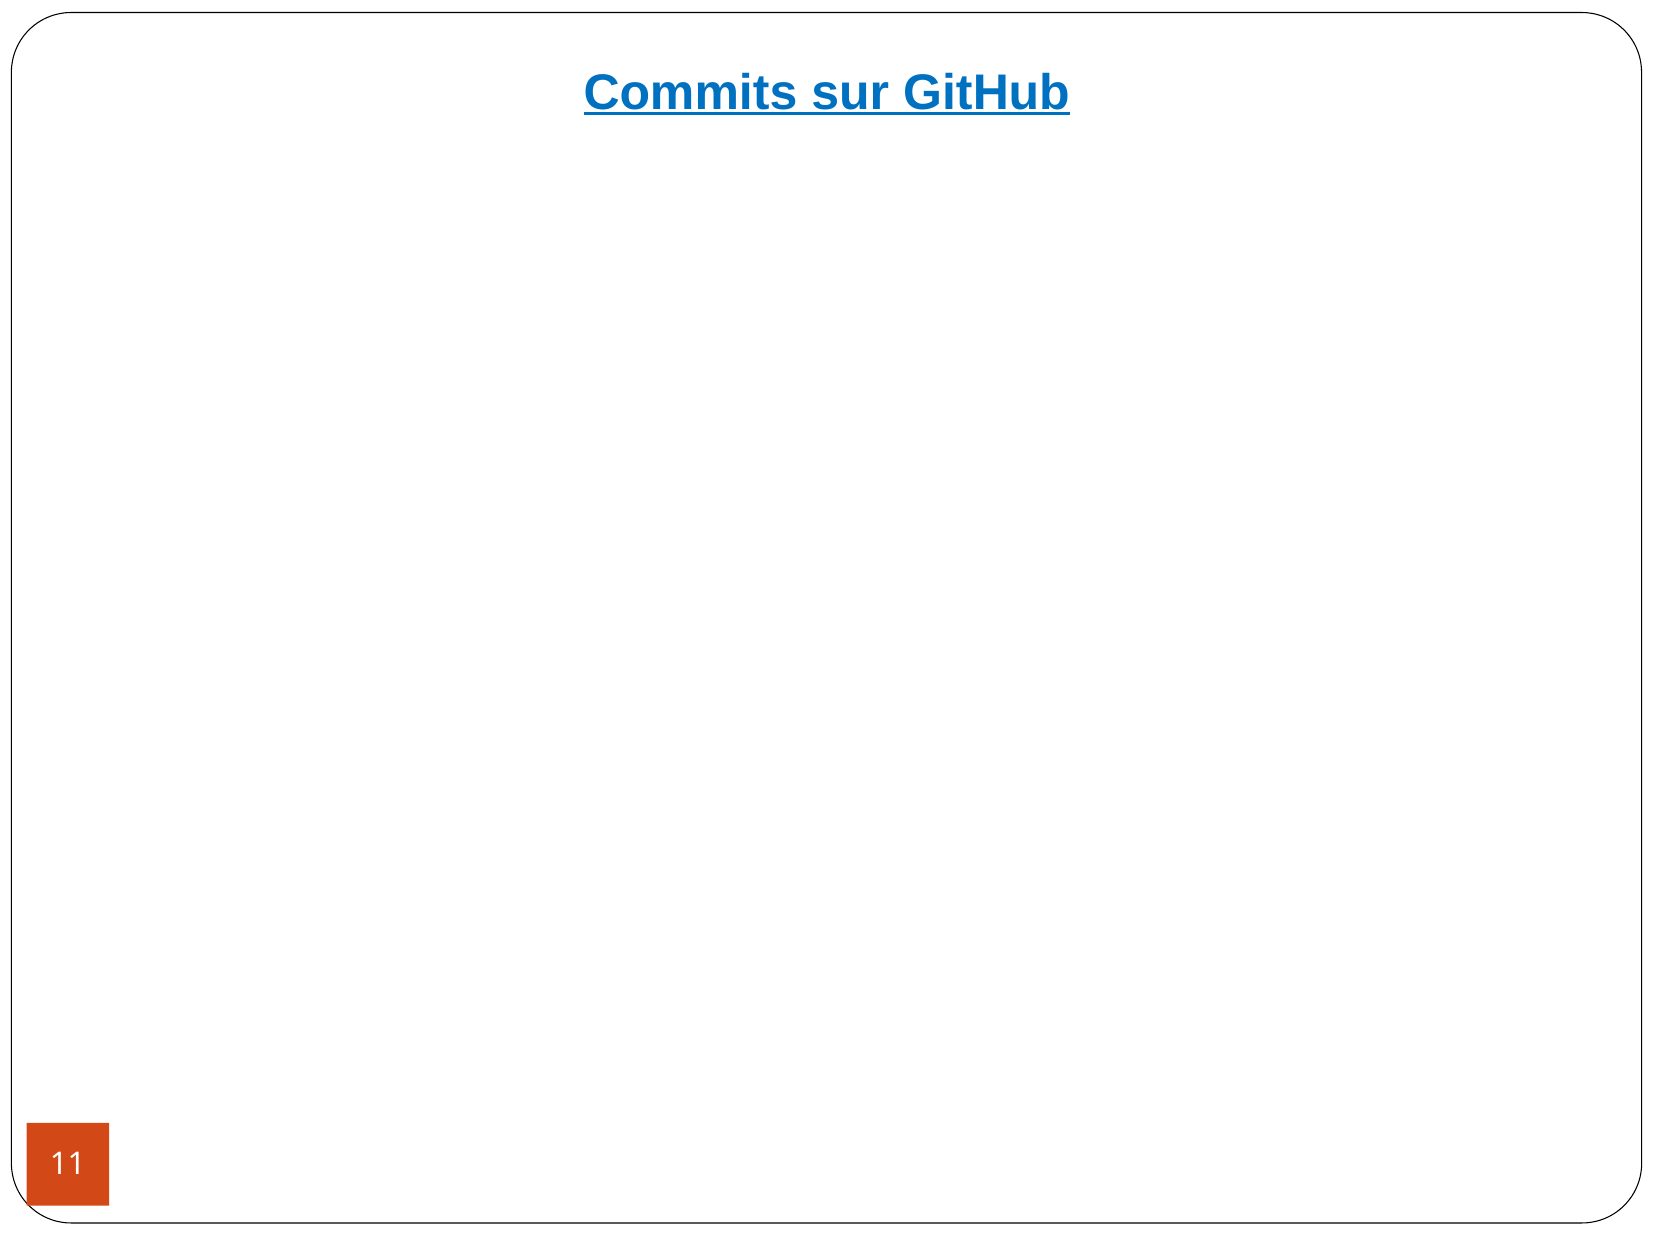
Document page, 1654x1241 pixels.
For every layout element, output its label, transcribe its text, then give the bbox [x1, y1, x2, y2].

text_box Commits sur GitHub [566, 56, 1088, 130]
text_box <numéro> [26, 1122, 110, 1206]
